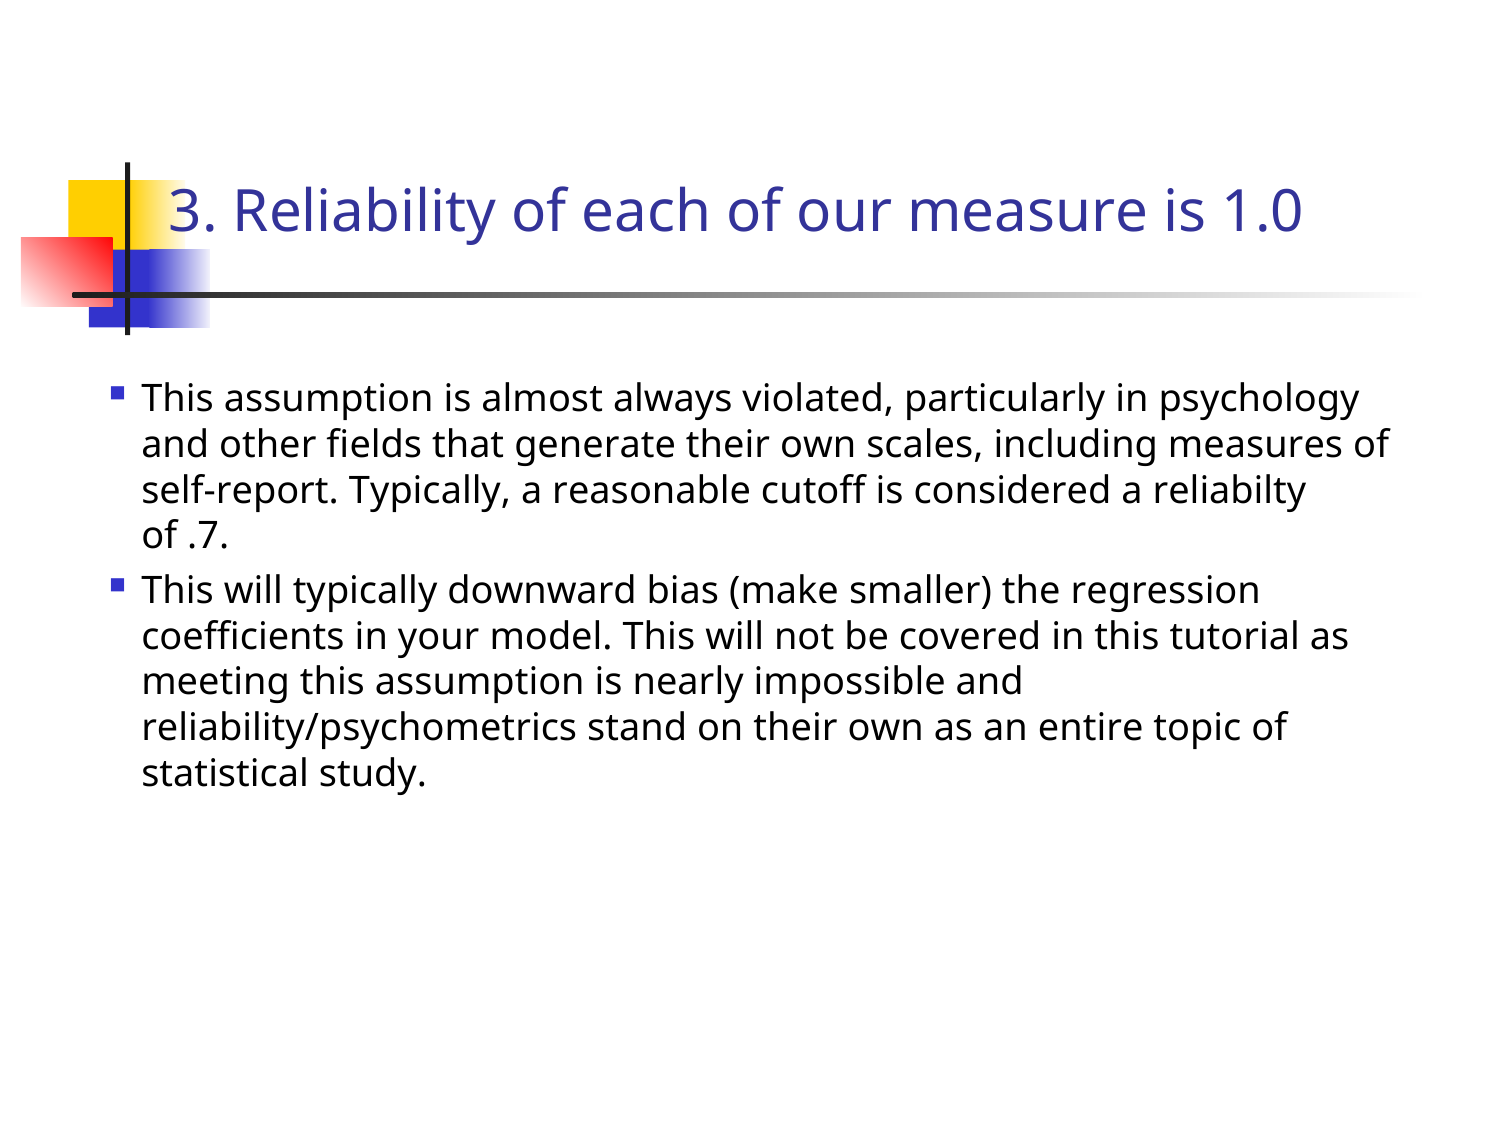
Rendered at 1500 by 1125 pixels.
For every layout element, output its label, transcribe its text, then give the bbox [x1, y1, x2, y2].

title 3. Reliability of each of our measure is 1.0 [154, 165, 1430, 251]
list This assumption is almost always violated, particularly in psychology and other fields that generate their own scales, including measures of self-report. Typically, a reasonable cutoff is considered a reliabilty of .7. This will typically downward bias (make smaller) the regression coefficients in your model. This will not be covered in this tutorial as meeting this assumption is nearly impossible and reliability/psychometrics stand on their own as an entire topic of statistical study. [94, 366, 1406, 804]
